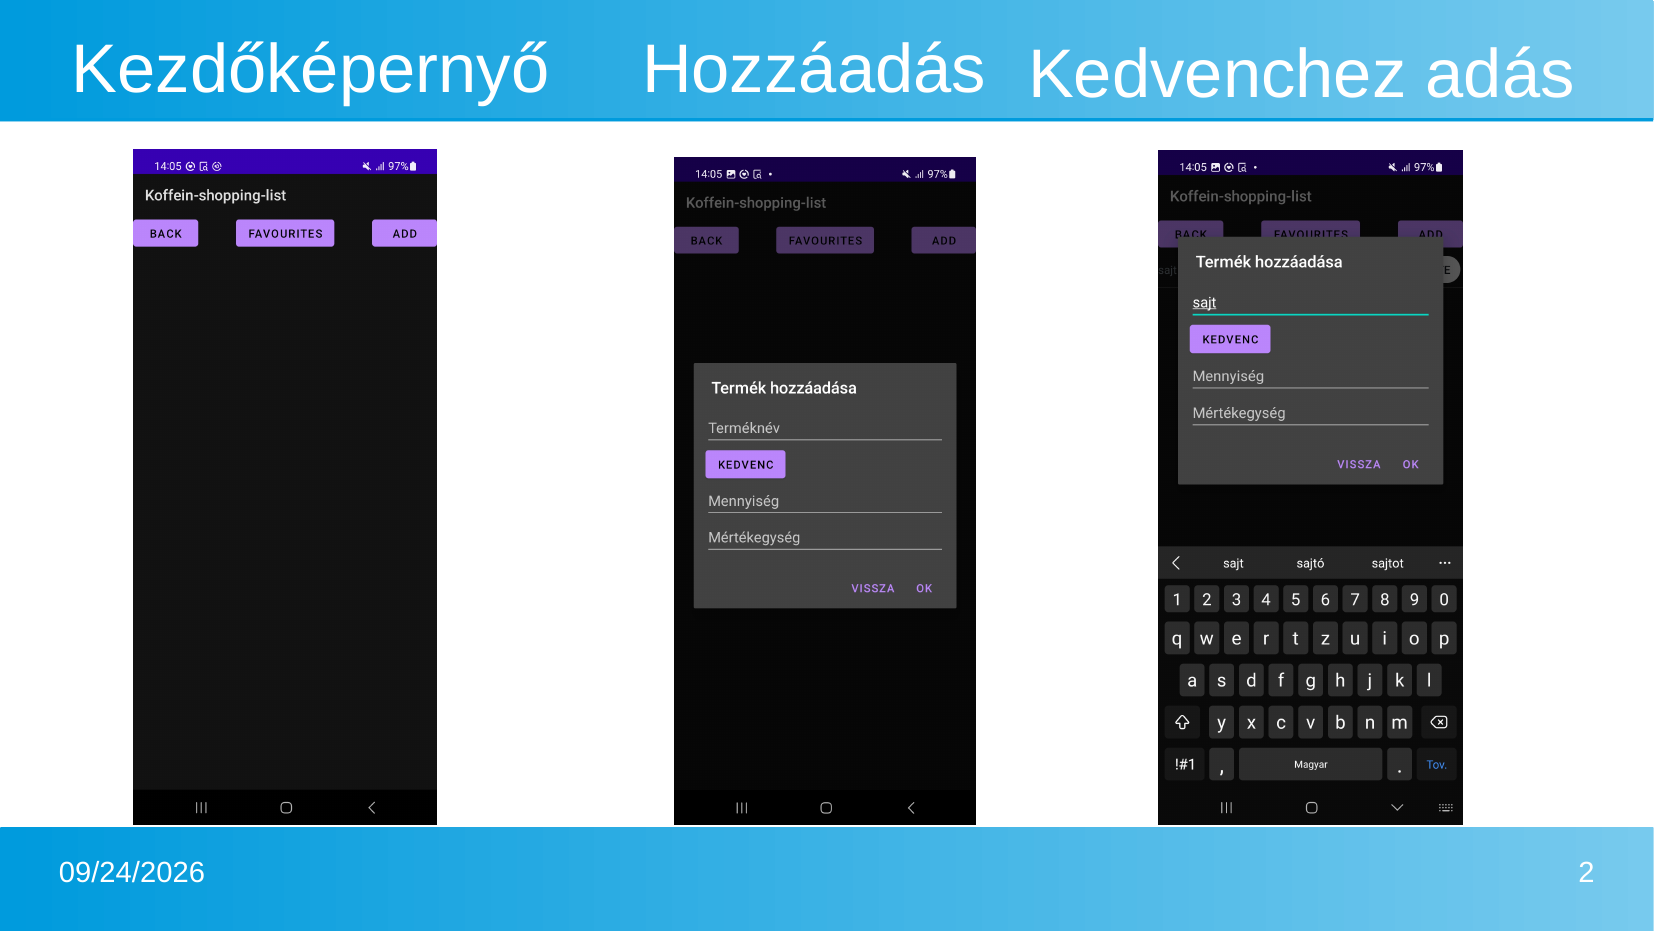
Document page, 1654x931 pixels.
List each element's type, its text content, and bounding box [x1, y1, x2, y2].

picture [133, 149, 437, 826]
picture [1158, 150, 1463, 826]
picture [674, 157, 976, 826]
title Kezdőképernyő [59, 29, 562, 108]
title Kedvenchez adás [1012, 0, 1591, 151]
title Hozzáadás [562, 29, 1012, 108]
